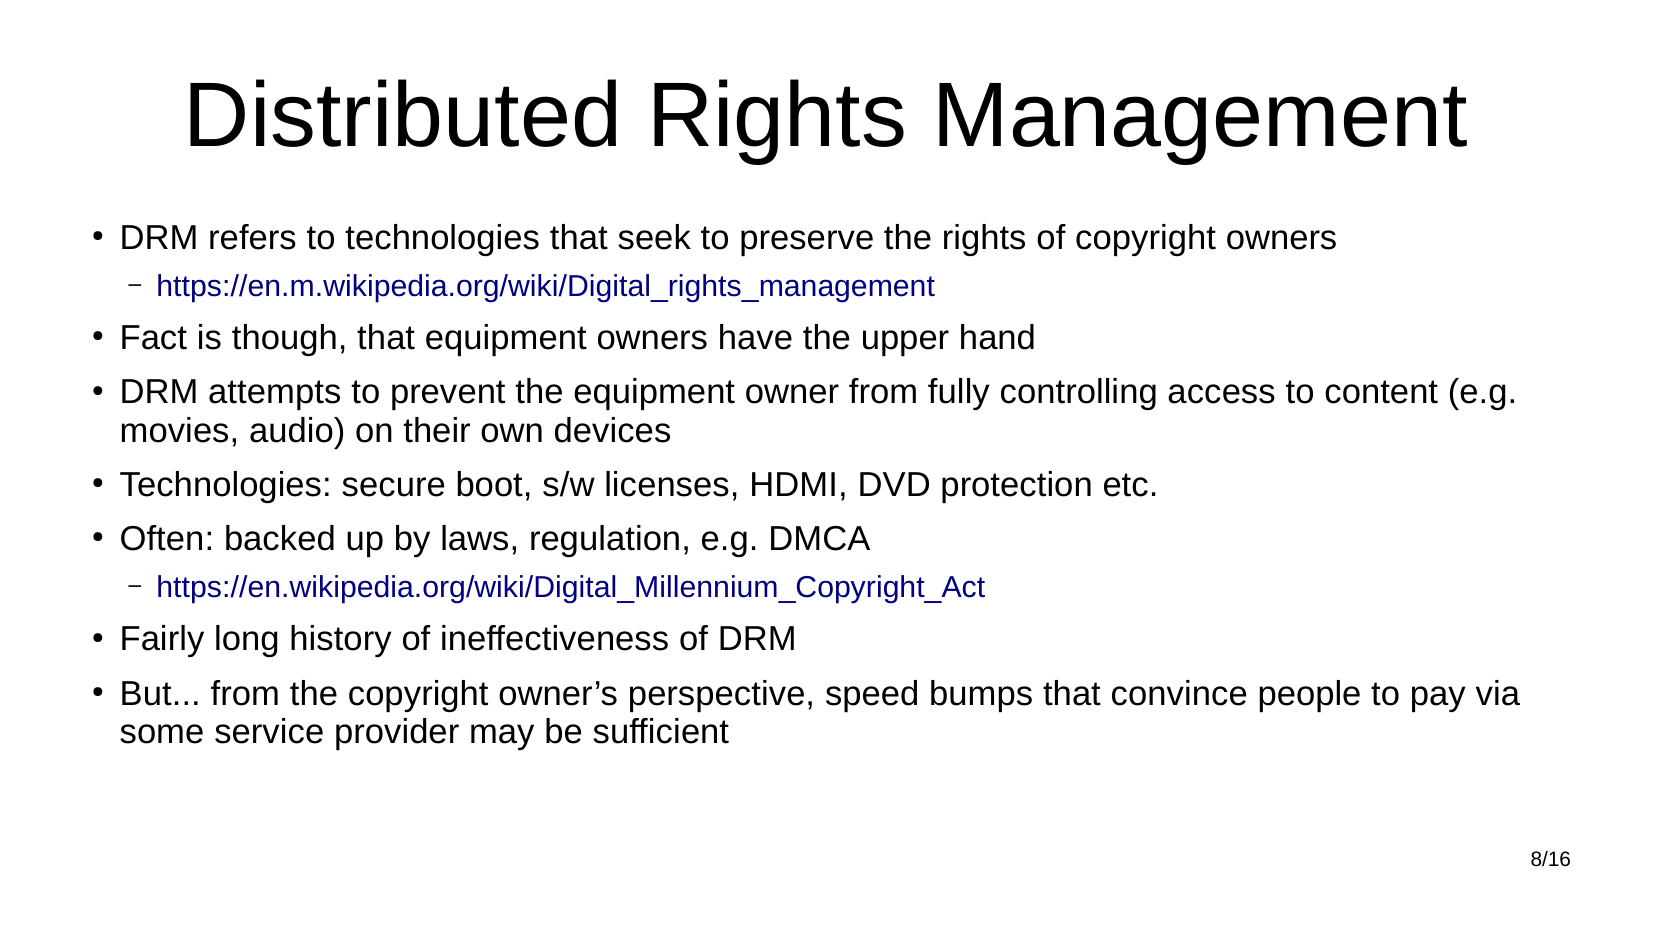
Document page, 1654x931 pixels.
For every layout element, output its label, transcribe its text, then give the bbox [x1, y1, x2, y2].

list DRM refers to technologies that seek to preserve the rights of copyright owners https://en.m.wikipedia.org/wiki/Digital_rights_management Fact is though, that equipment owners have the upper hand DRM attempts to prevent the equipment owner from fully controlling access to content (e.g. movies, audio) on their own devices Technologies: secure boot, s/w licenses, HDMI, DVD protection etc. Often: backed up by laws, regulation, e.g. DMCA https://en.wikipedia.org/wiki/Digital_Millennium_Copyright_Act Fairly long history of ineffectiveness of DRM But... from the copyright owner’s perspective, speed bumps that convince people to pay via some service provider may be sufficient [82, 217, 1571, 758]
title Distributed Rights Management [82, 37, 1571, 193]
